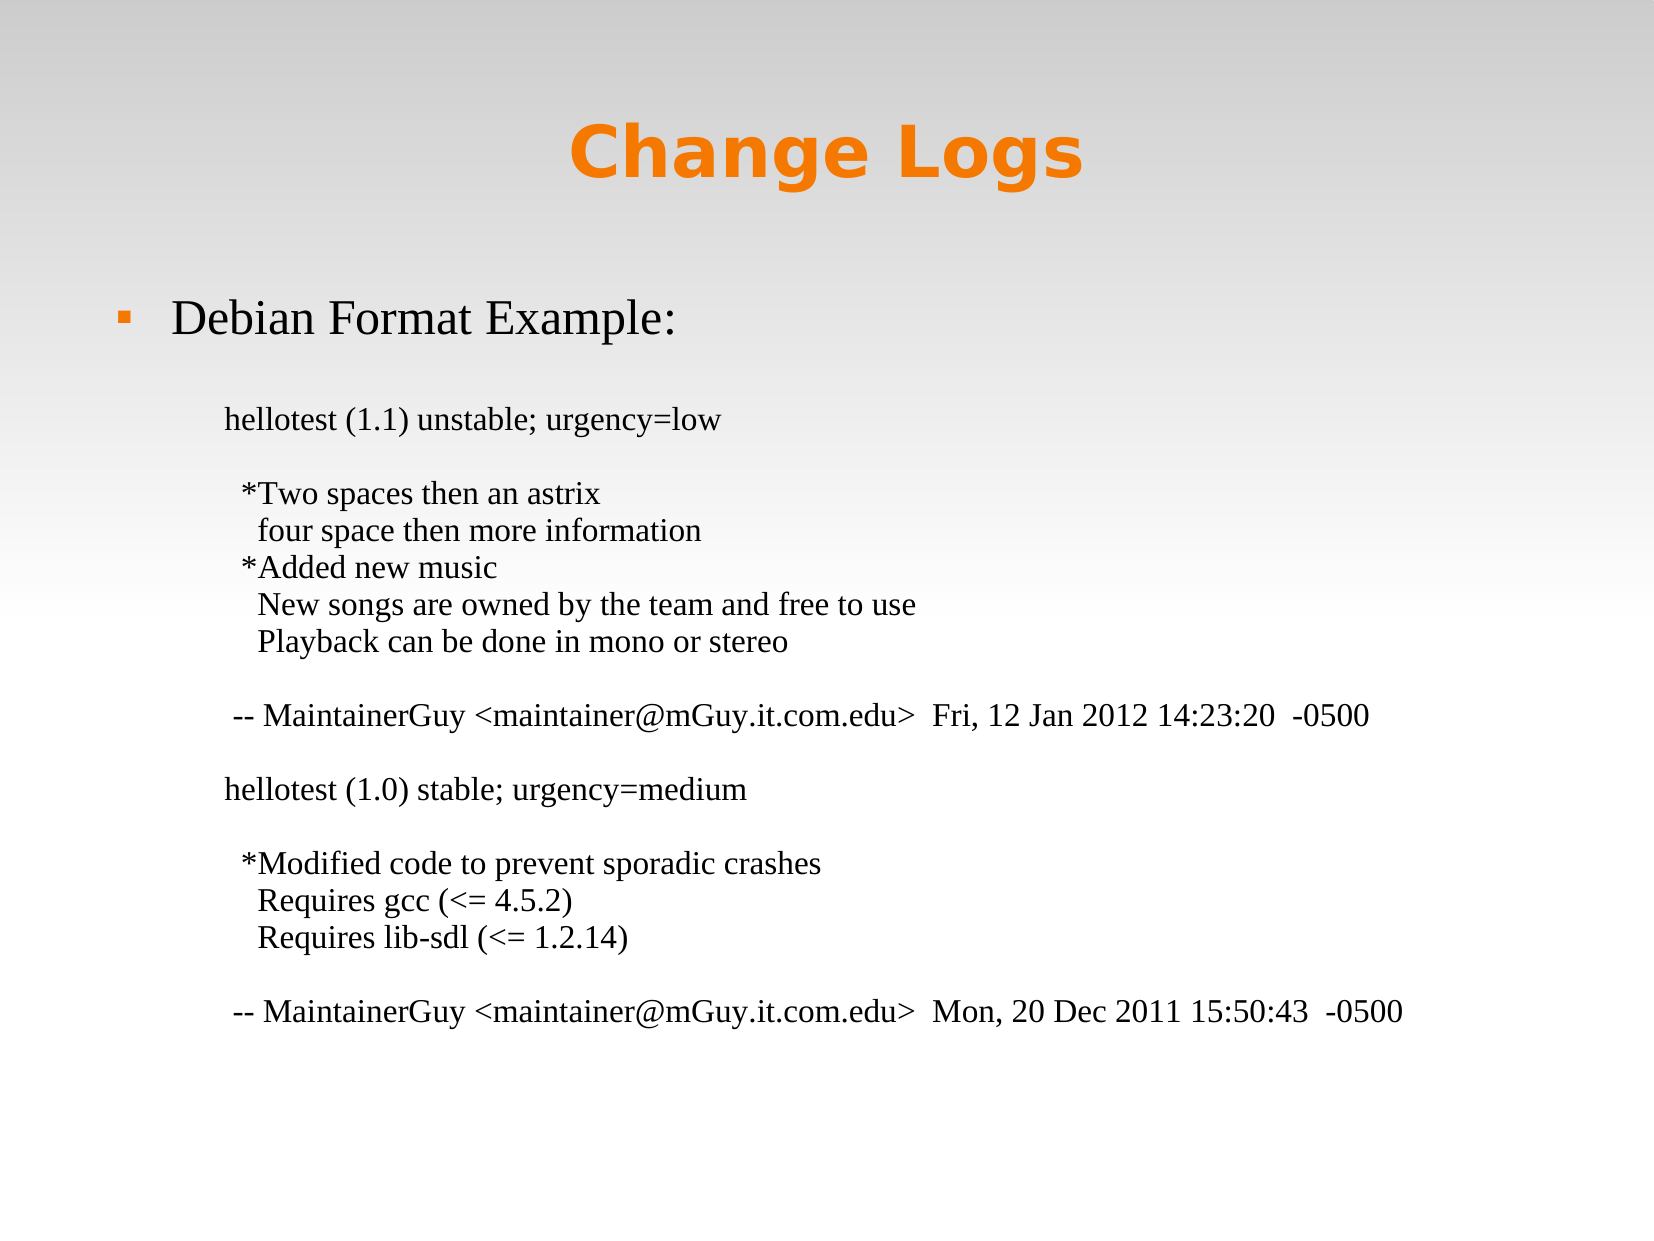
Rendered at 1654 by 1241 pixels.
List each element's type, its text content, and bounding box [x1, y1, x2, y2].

title Change Logs [82, 49, 1571, 257]
list Debian Format Example: hellotest (1.1) unstable; urgency=low *Two spaces then an astrix four space then more information *Added new music New songs are owned by the team and free to use Playback can be done in mono or stereo -- MaintainerGuy <maintainer@mGuy.it.com.edu> Fri, 12 Jan 2012 14:23:20 -0500 hellotest (1.0) stable; urgency=medium *Modified code to prevent sporadic crashes Requires gcc (<= 4.5.2) Requires lib-sdl (<= 1.2.14) -- MaintainerGuy <maintainer@mGuy.it.com.edu> Mon, 20 Dec 2011 15:50:43 -0500 [82, 290, 1571, 1157]
